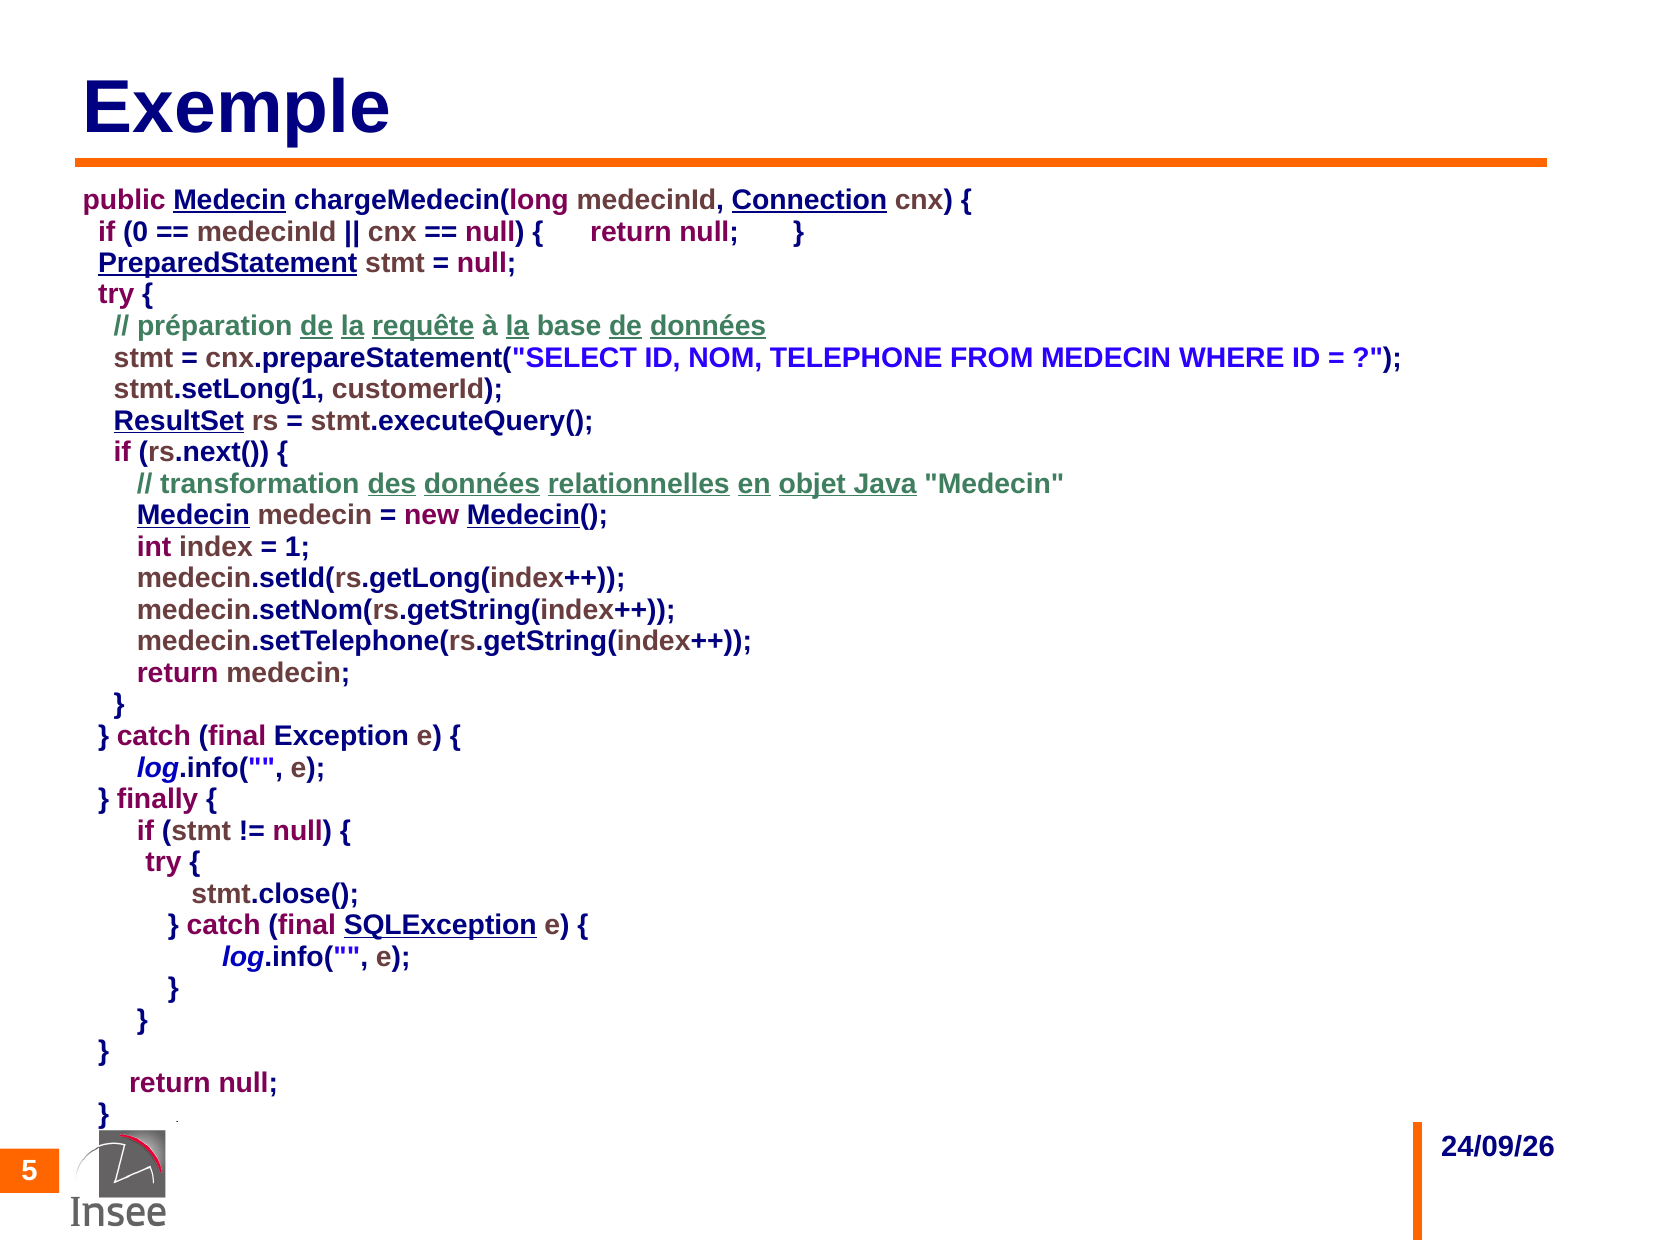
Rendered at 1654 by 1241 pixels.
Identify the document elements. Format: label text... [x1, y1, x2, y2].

title Exemple [82, 49, 1619, 163]
list public Medecin chargeMedecin(long medecinId, Connection cnx) { if (0 == medecinId || cnx == null) { return null; } PreparedStatement stmt = null; try { // préparation de la requête à la base de données stmt = cnx.prepareStatement("SELECT ID, NOM, TELEPHONE FROM MEDECIN WHERE ID = ?"); stmt.setLong(1, customerId); ResultSet rs = stmt.executeQuery(); if (rs.next()) { // transformation des données relationnelles en objet Java "Medecin" Medecin medecin = new Medecin(); int index = 1; medecin.setId(rs.getLong(index++)); medecin.setNom(rs.getString(index++)); medecin.setTelephone(rs.getString(index++)); return medecin; } } catch (final Exception e) { log.info("", e); } finally { if (stmt != null) { try { stmt.close(); } catch (final SQLException e) { log.info("", e); } } } return null; } [82, 183, 1654, 1134]
picture [62, 1121, 178, 1241]
